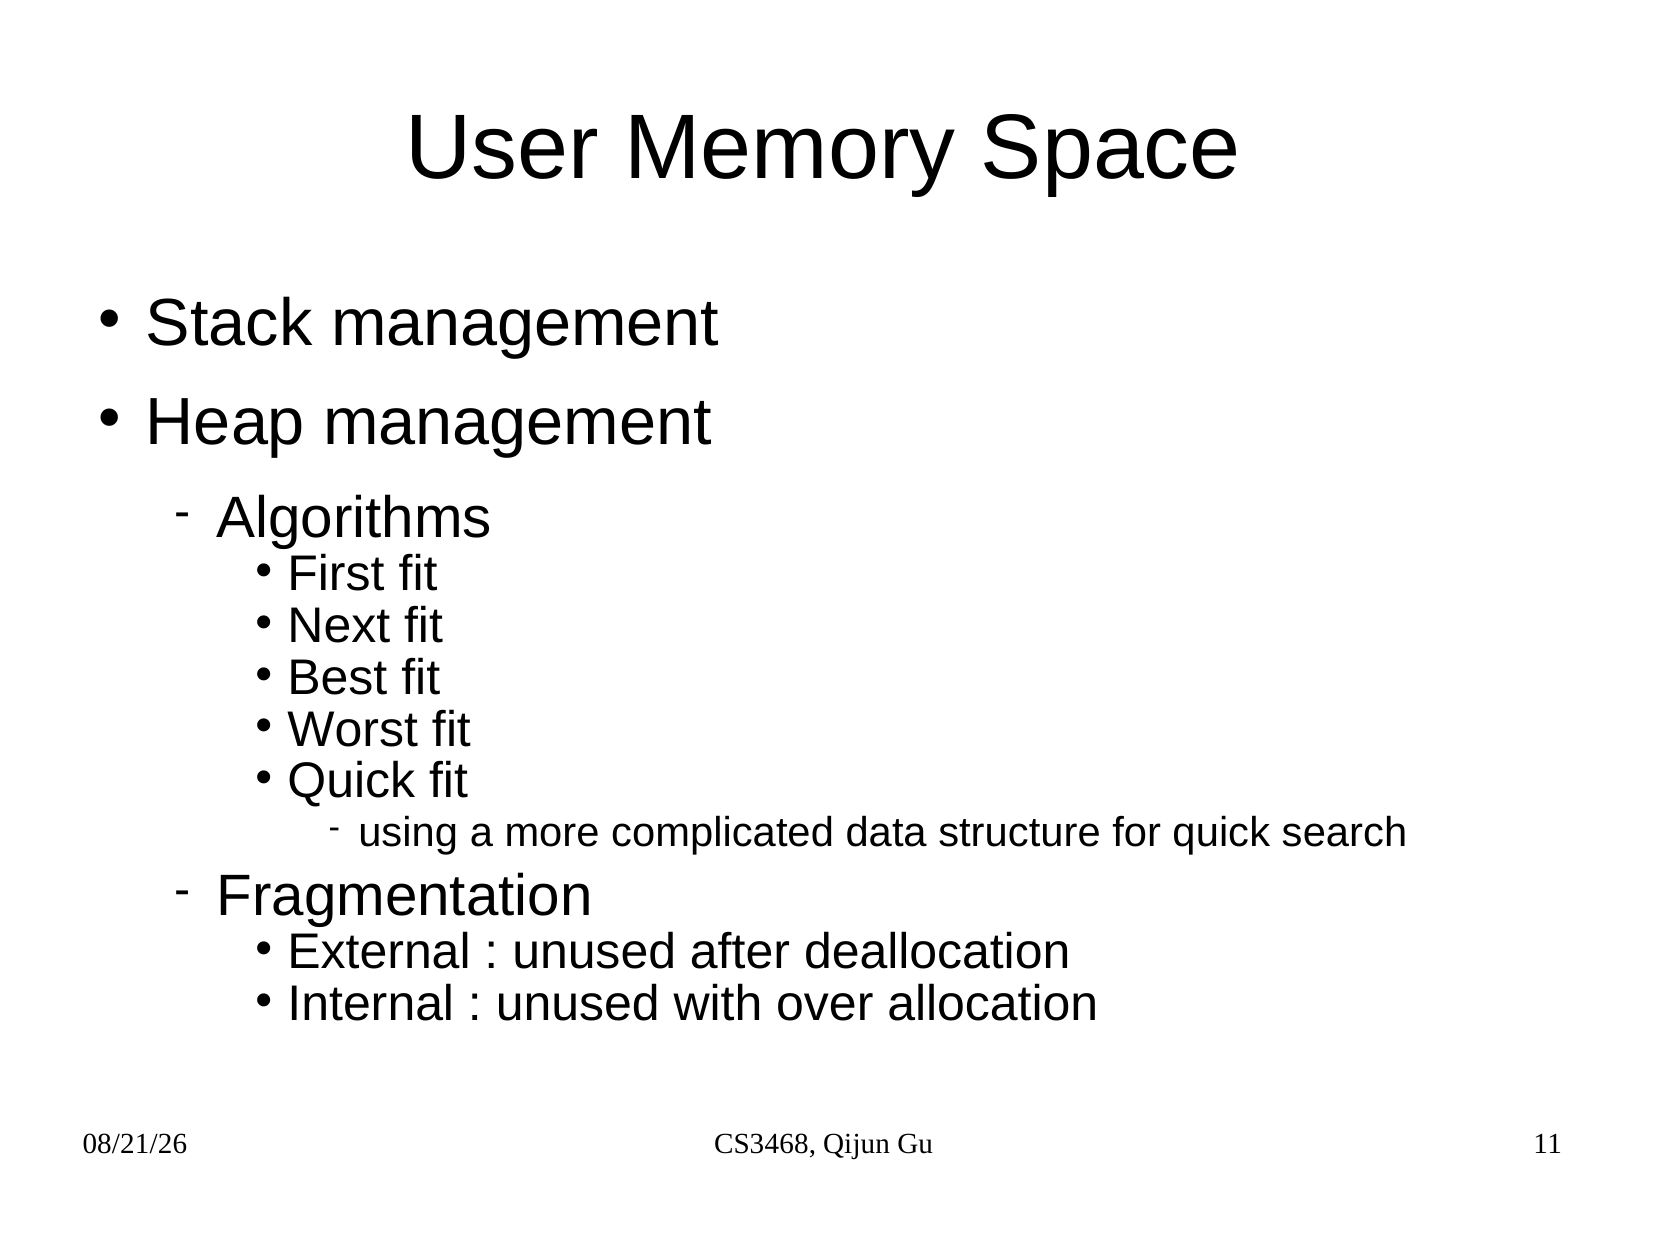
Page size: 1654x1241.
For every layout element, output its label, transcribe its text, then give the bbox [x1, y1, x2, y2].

list Stack management Heap management Algorithms First fit Next fit Best fit Worst fit Quick fit using a more complicated data structure for quick search Fragmentation External : unused after deallocation Internal : unused with over allocation [82, 290, 1565, 1089]
title User Memory Space [82, 56, 1565, 243]
